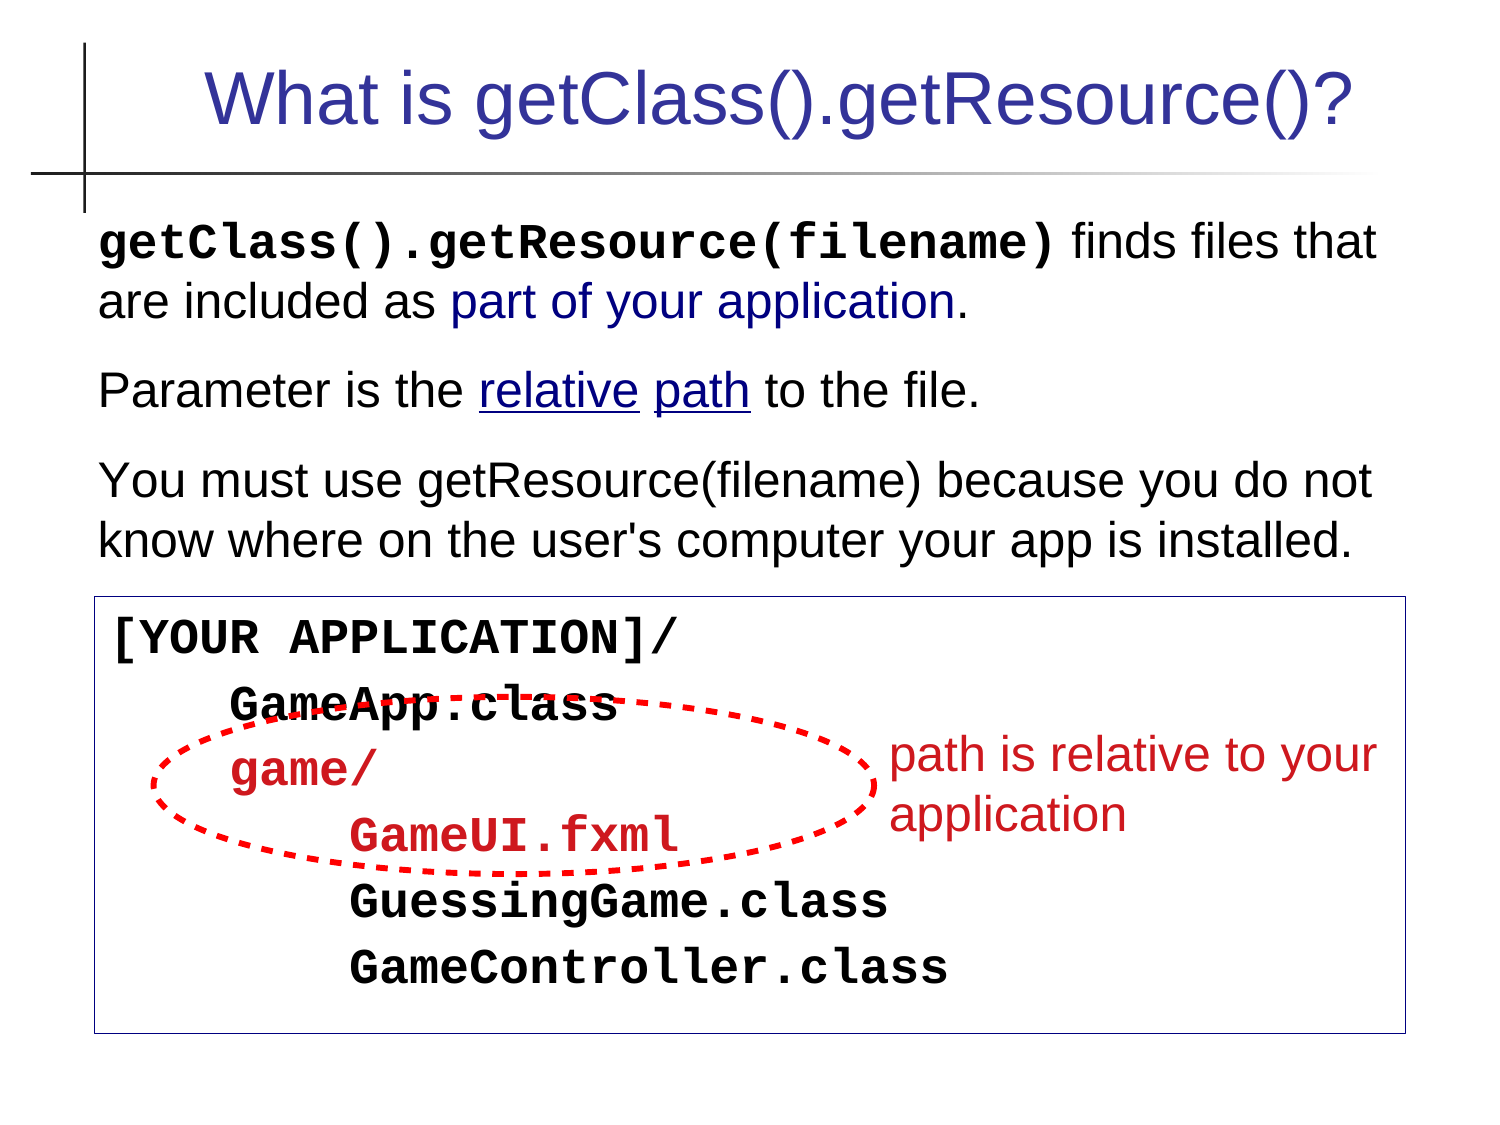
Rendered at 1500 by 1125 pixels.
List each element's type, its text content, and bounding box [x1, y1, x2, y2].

list getClass().getResource(filename) finds files that are included as part of your application. Parameter is the relative path to the file. You must use getResource(filename) because you do not know where on the user's computer your app is installed. [82, 200, 1408, 922]
text_box path is relative to your application [874, 714, 1406, 850]
text_box [YOUR APPLICATION]/ GameApp.class game/ GameUI.fxml GuessingGame.class GameController.class [94, 596, 1406, 1034]
title What is getClass().getResource()? [82, 24, 1477, 165]
